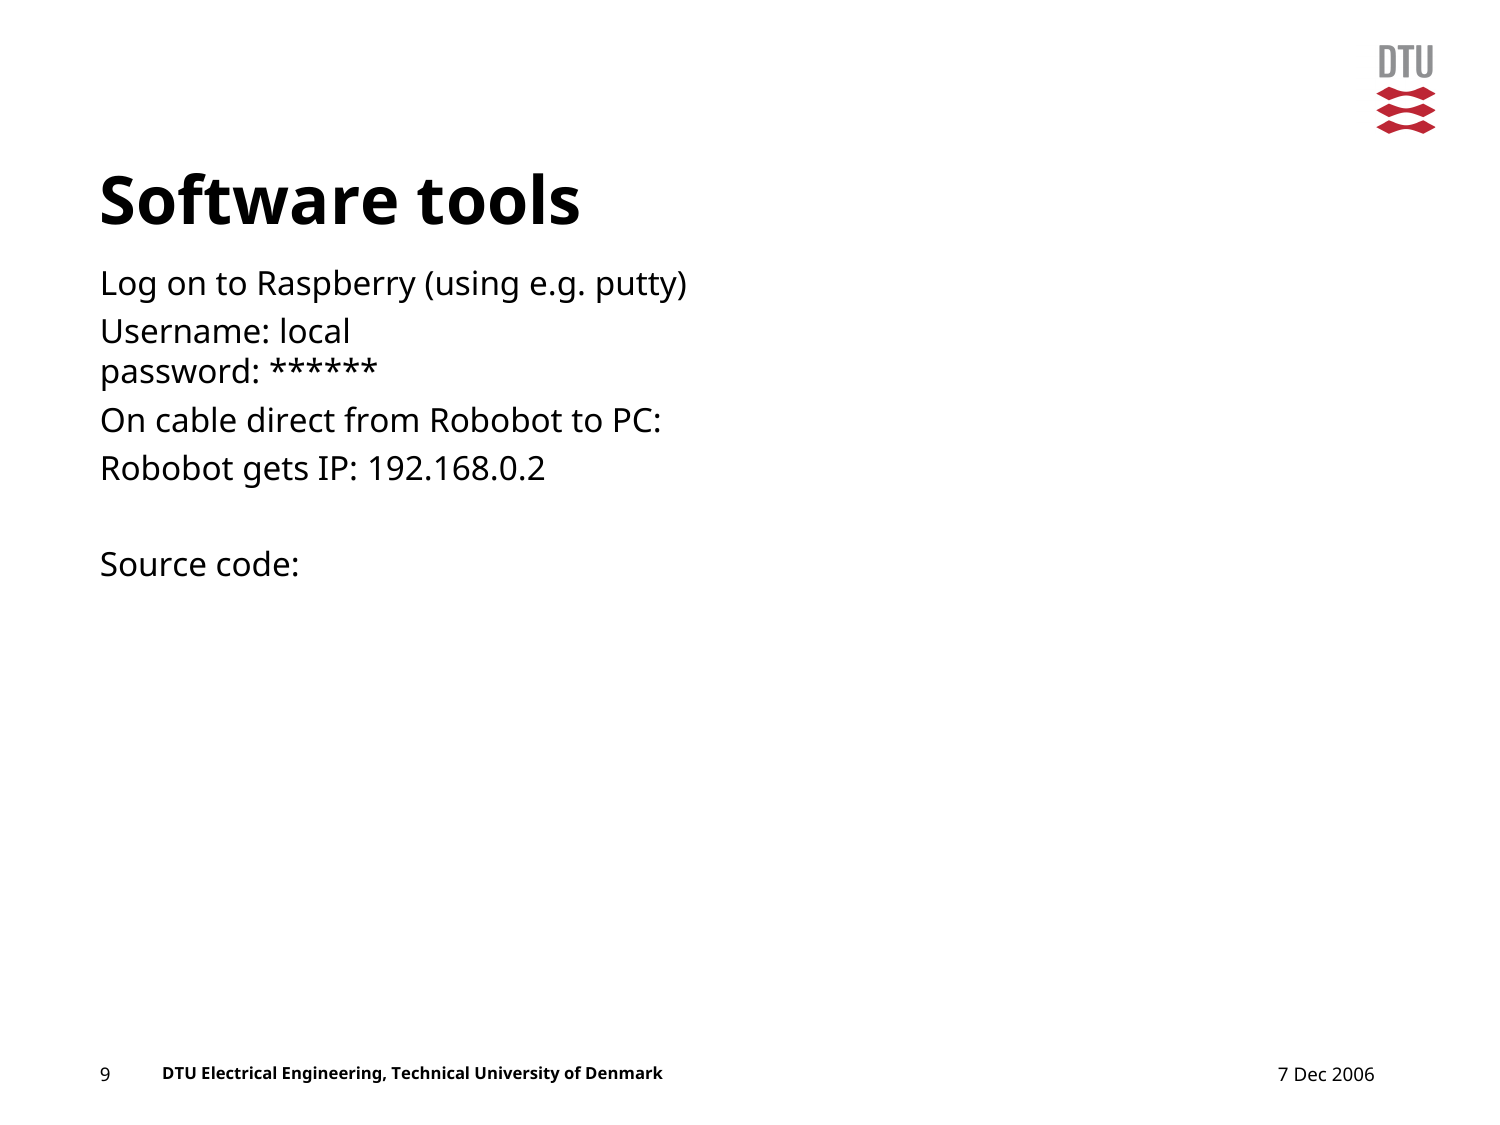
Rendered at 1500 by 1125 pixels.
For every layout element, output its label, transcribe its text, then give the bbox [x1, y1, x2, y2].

title Software tools [99, 49, 1375, 238]
subtitle Log on to Raspberry (using e.g. putty) Username: local password: ****** On cable direct from Robobot to PC: Robobot gets IP: 192.168.0.2 Source code: [99, 262, 1375, 1012]
